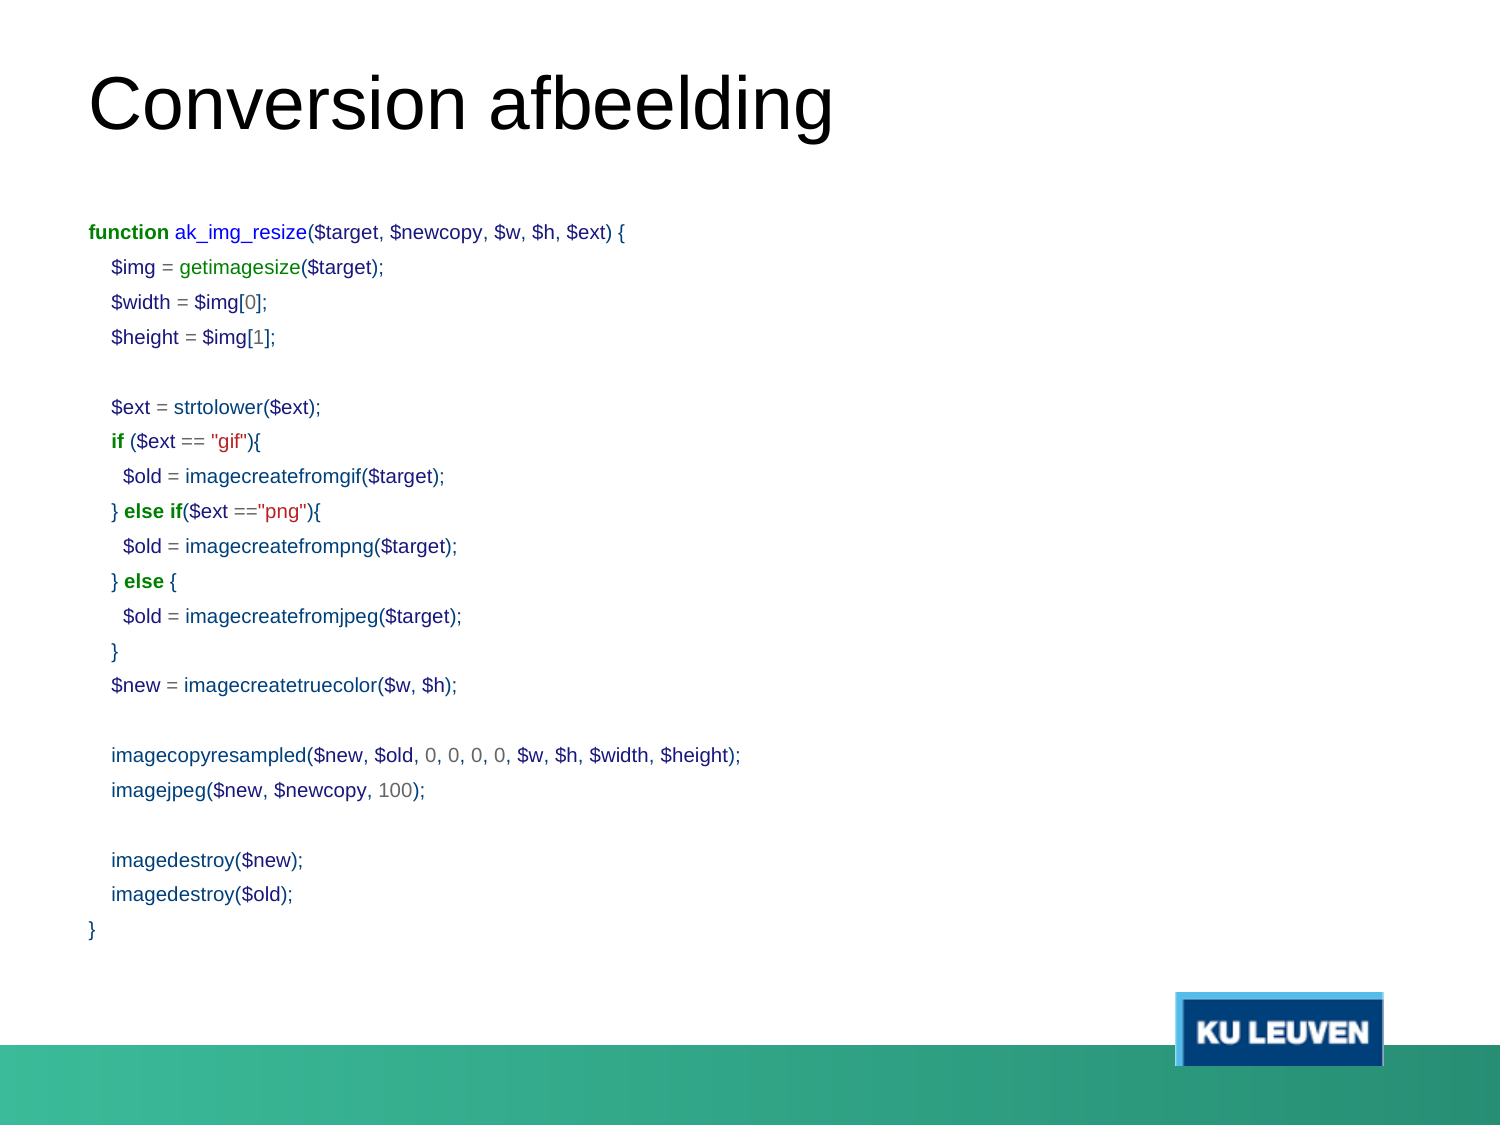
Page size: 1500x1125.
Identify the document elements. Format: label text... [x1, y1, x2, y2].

list function ak_img_resize($target, $newcopy, $w, $h, $ext) { $img = getimagesize($target); $width = $img[0]; $height = $img[1]; $ext = strtolower($ext); if ($ext == "gif"){ $old = imagecreatefromgif($target); } else if($ext =="png"){ $old = imagecreatefrompng($target); } else { $old = imagecreatefromjpeg($target); } $new = imagecreatetruecolor($w, $h); imagecopyresampled($new, $old, 0, 0, 0, 0, $w, $h, $width, $height); imagejpeg($new, $newcopy, 100); imagedestroy($new); imagedestroy($old); } [88, 221, 1456, 948]
title Conversion afbeelding [88, 29, 1456, 178]
picture [1175, 992, 1384, 1066]
